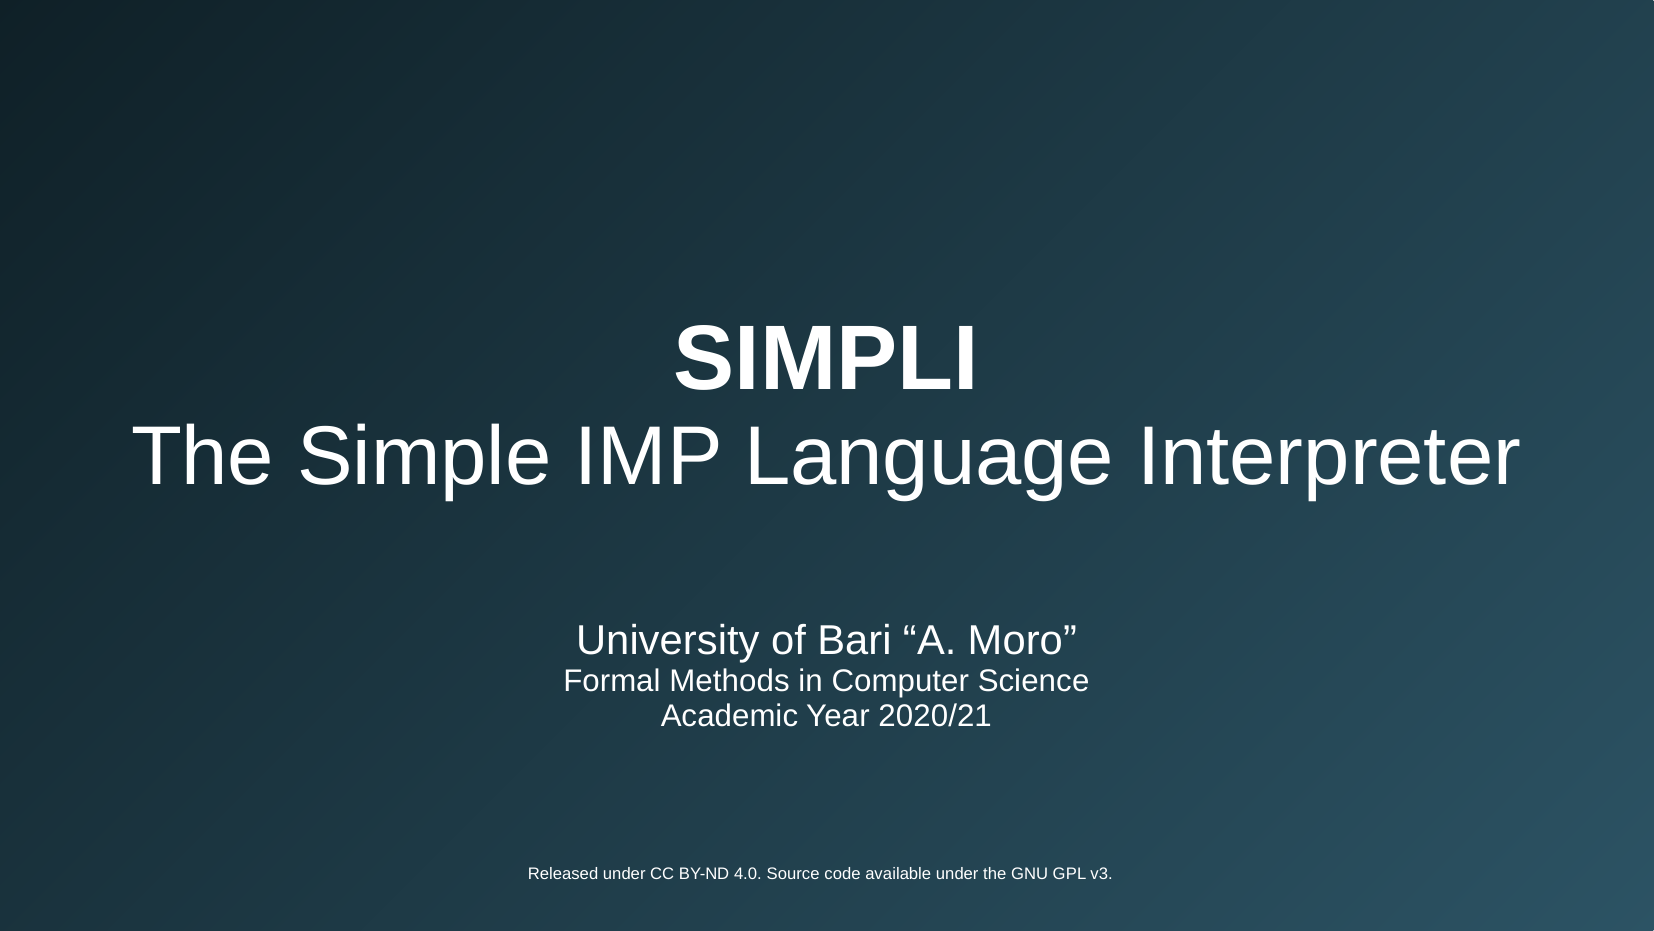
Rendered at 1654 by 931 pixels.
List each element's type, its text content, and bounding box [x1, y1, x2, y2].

text_box Released under CC BY-ND 4.0. Source code available under the GNU GPL v3. [82, 841, 1560, 907]
subtitle Andrea Esposito University of Bari “A. Moro” Formal Methods in Computer Science Academic Year 2020/21 [82, 531, 1571, 758]
title SIMPLI The Simple IMP Language Interpreter [82, 37, 1571, 502]
